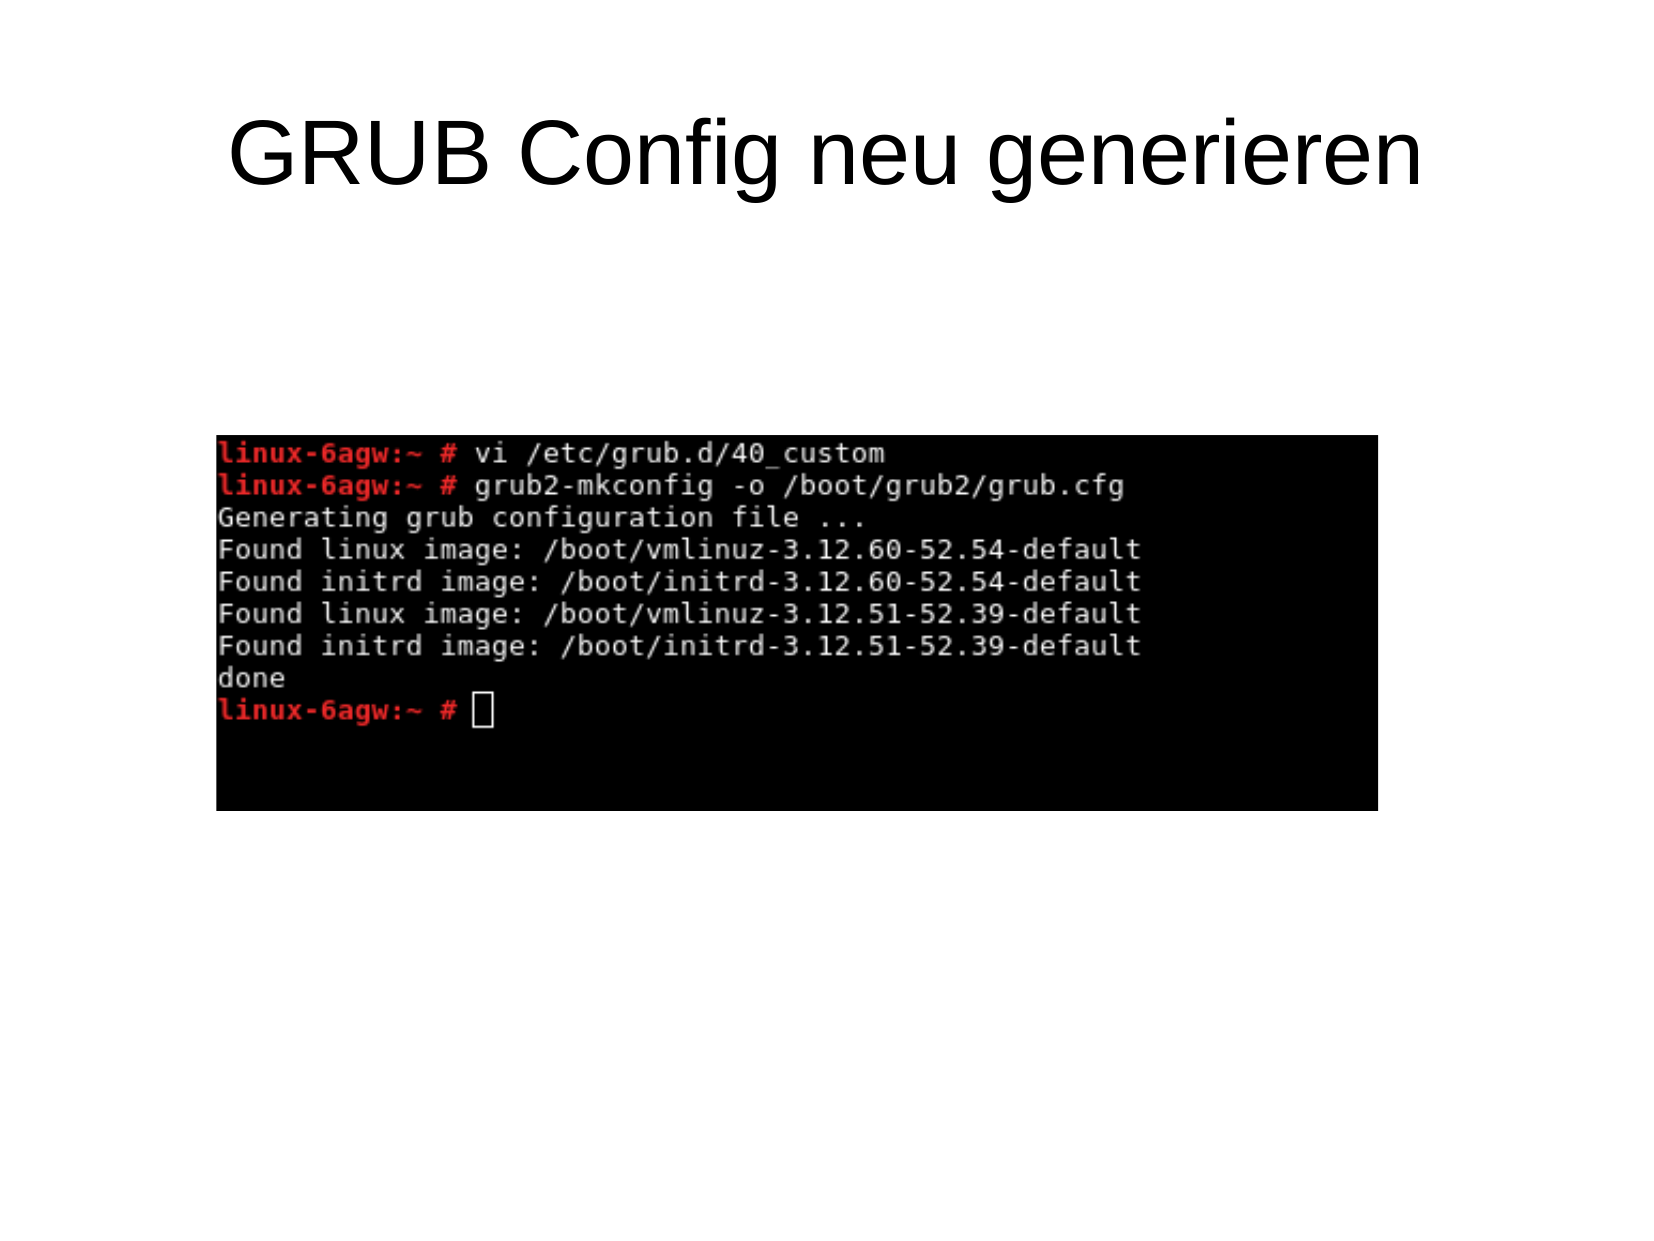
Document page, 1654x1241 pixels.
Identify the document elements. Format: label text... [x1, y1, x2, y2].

picture [216, 435, 1379, 811]
title GRUB Config neu generieren [82, 49, 1571, 257]
